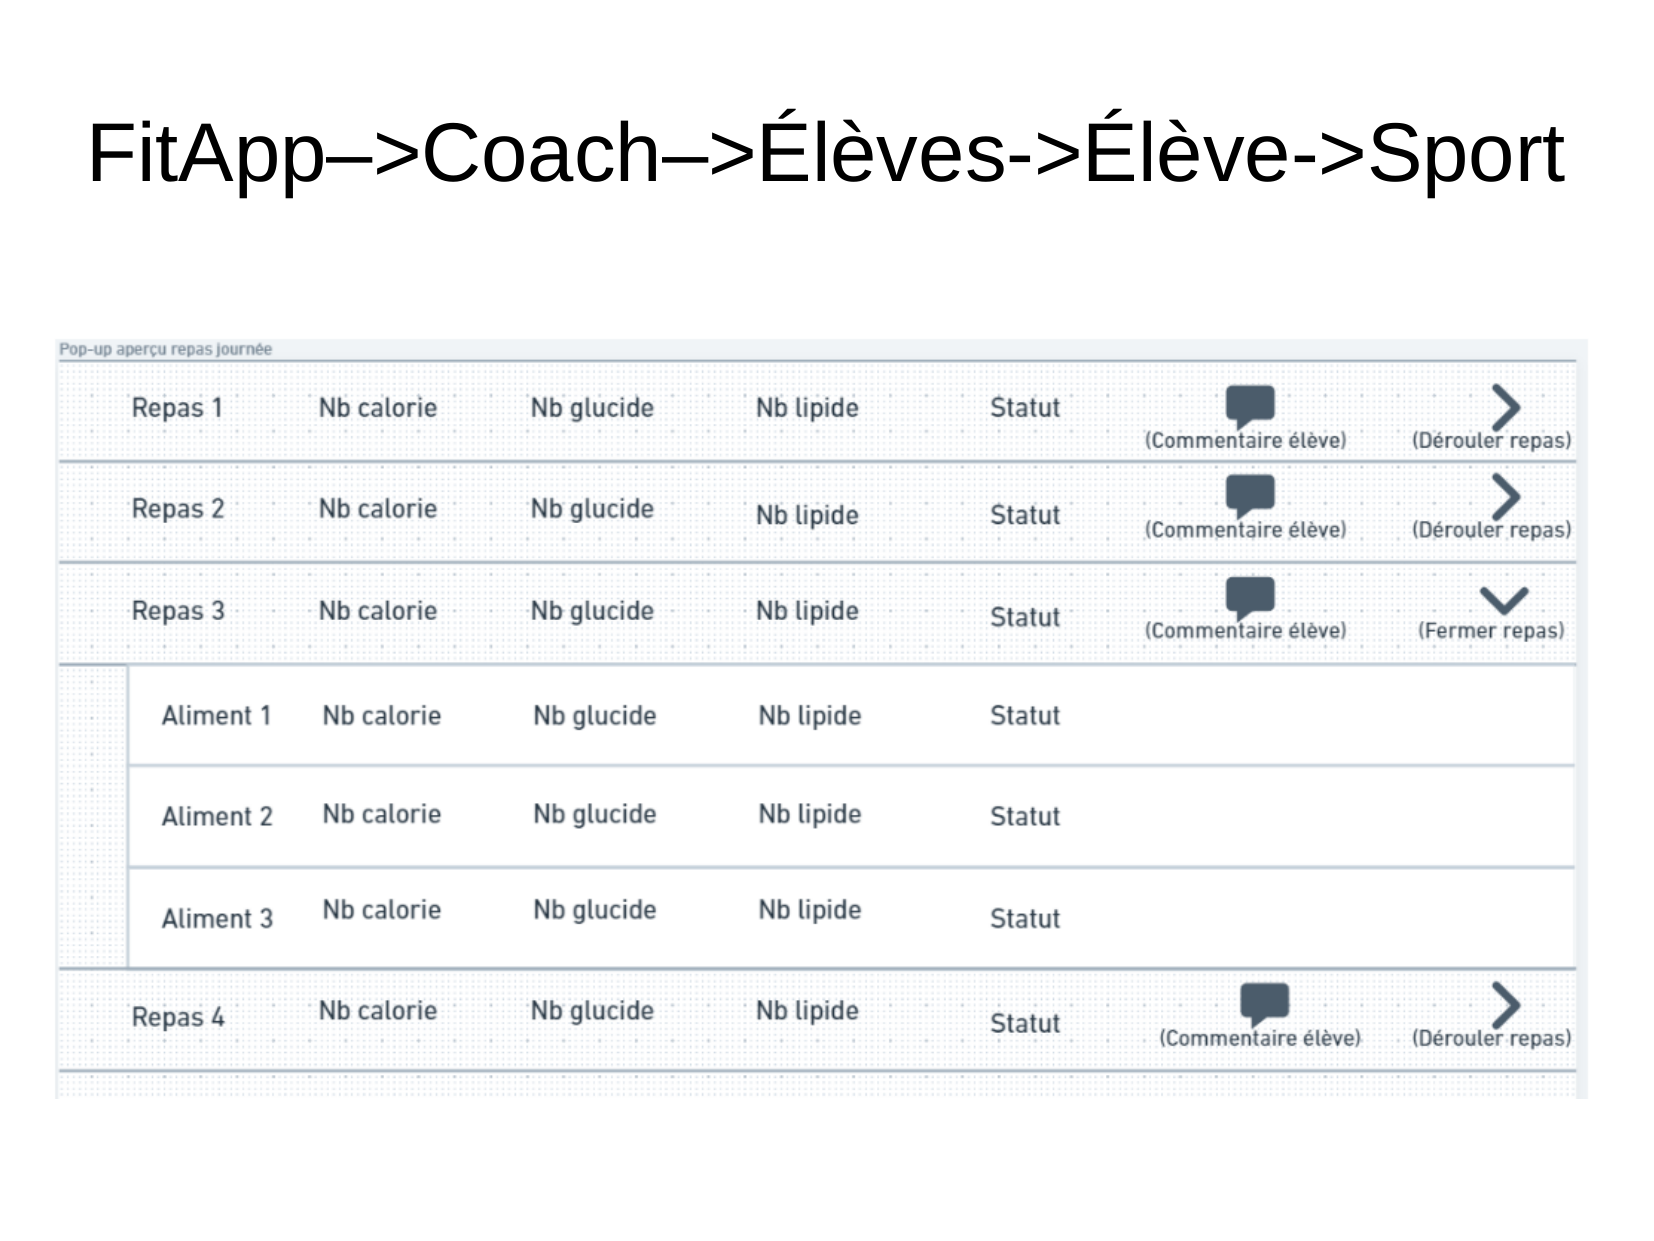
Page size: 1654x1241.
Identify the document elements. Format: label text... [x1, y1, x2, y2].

title FitApp–>Coach–>Élèves->Élève->Sport [23, 49, 1630, 257]
picture [45, 332, 1609, 1099]
